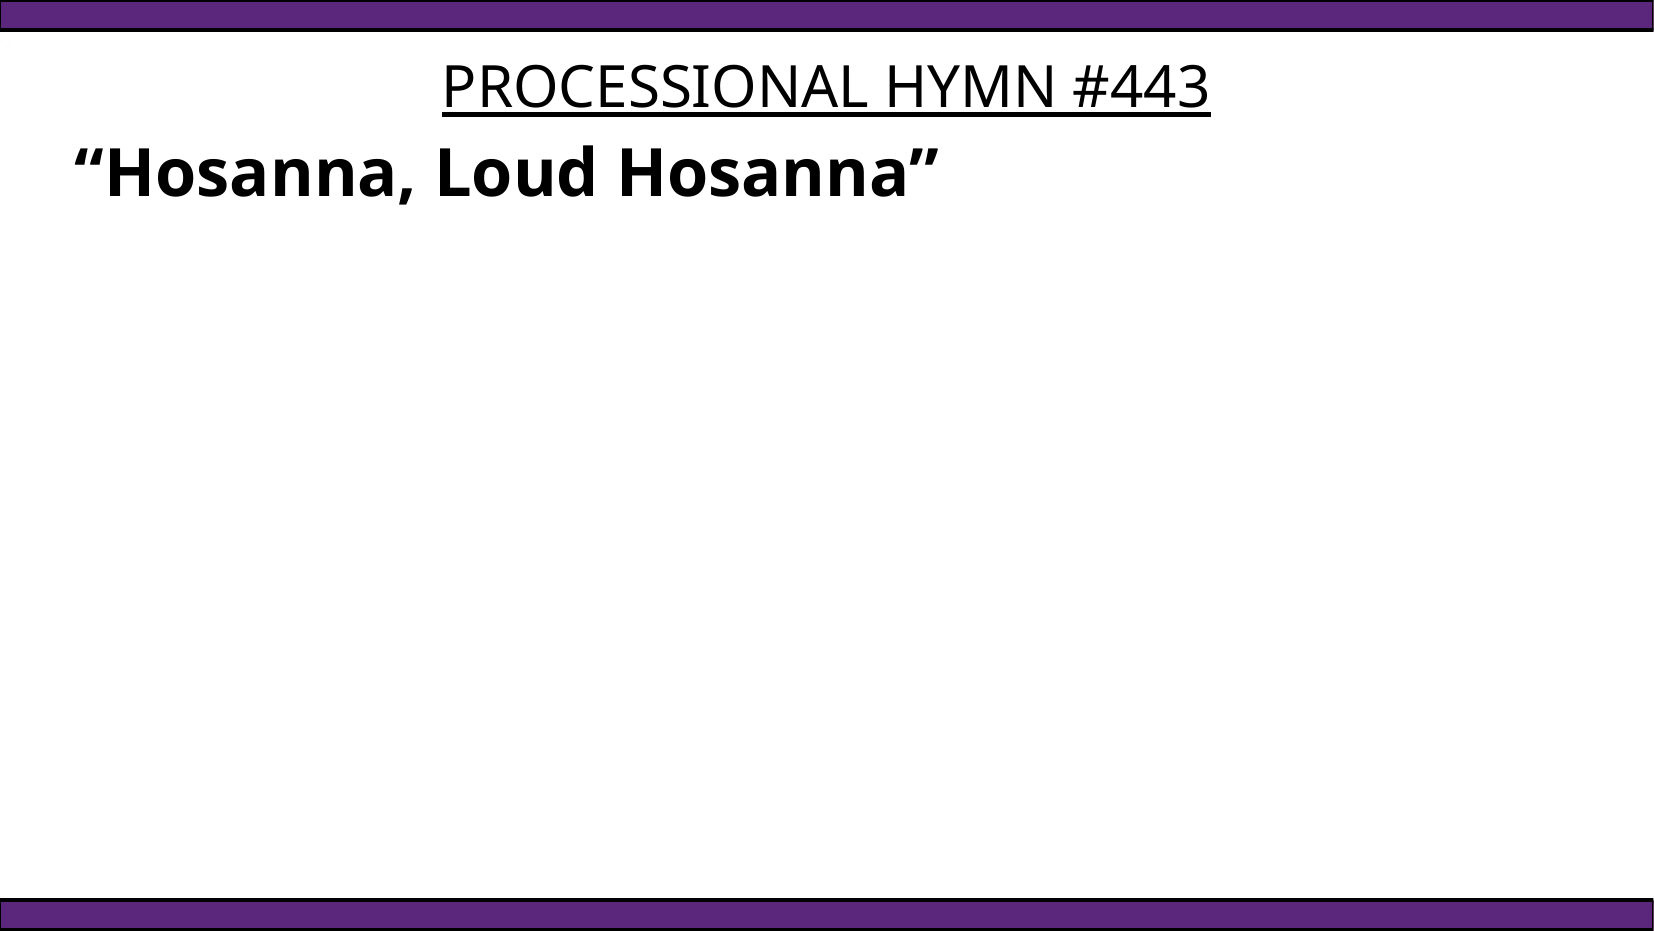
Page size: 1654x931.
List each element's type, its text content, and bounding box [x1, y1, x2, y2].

picture [0, 31, 1654, 900]
text_box PROCESSIONAL HYMN #443 “Hosanna, Loud Hosanna” [60, 38, 1593, 346]
text_box [0, 900, 1654, 931]
text_box [0, 0, 1654, 31]
